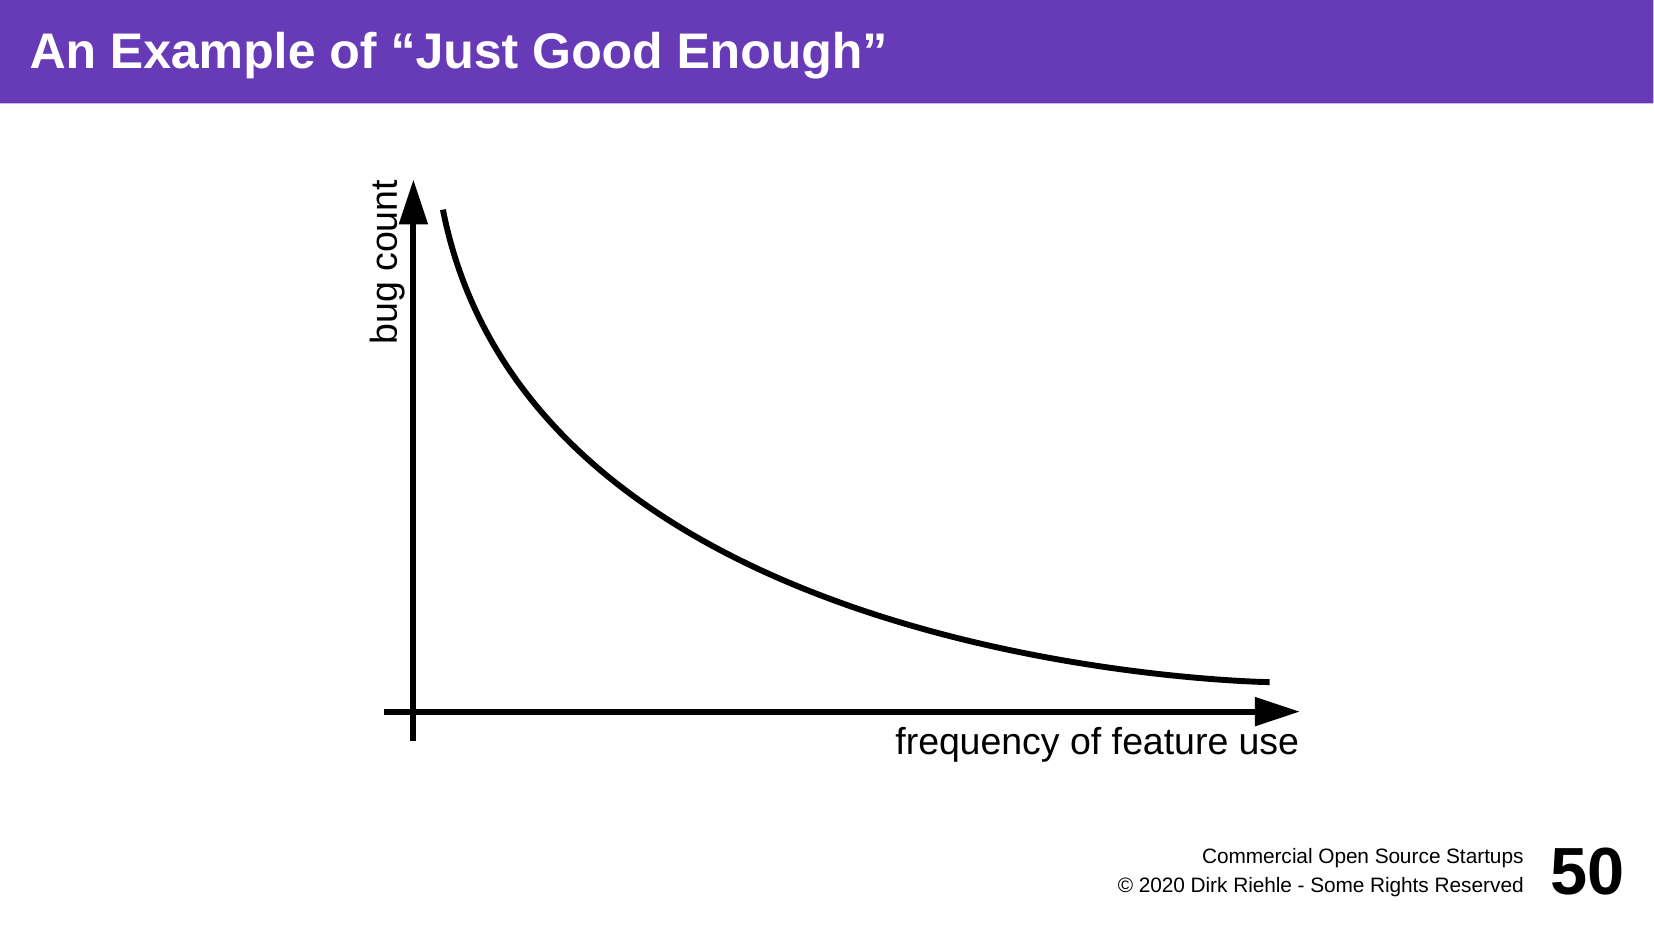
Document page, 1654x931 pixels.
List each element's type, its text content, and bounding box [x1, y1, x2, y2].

title An Example of “Just Good Enough” [0, 0, 1654, 104]
text_box bug count [354, 180, 414, 535]
text_box frequency of feature use [767, 711, 1300, 771]
